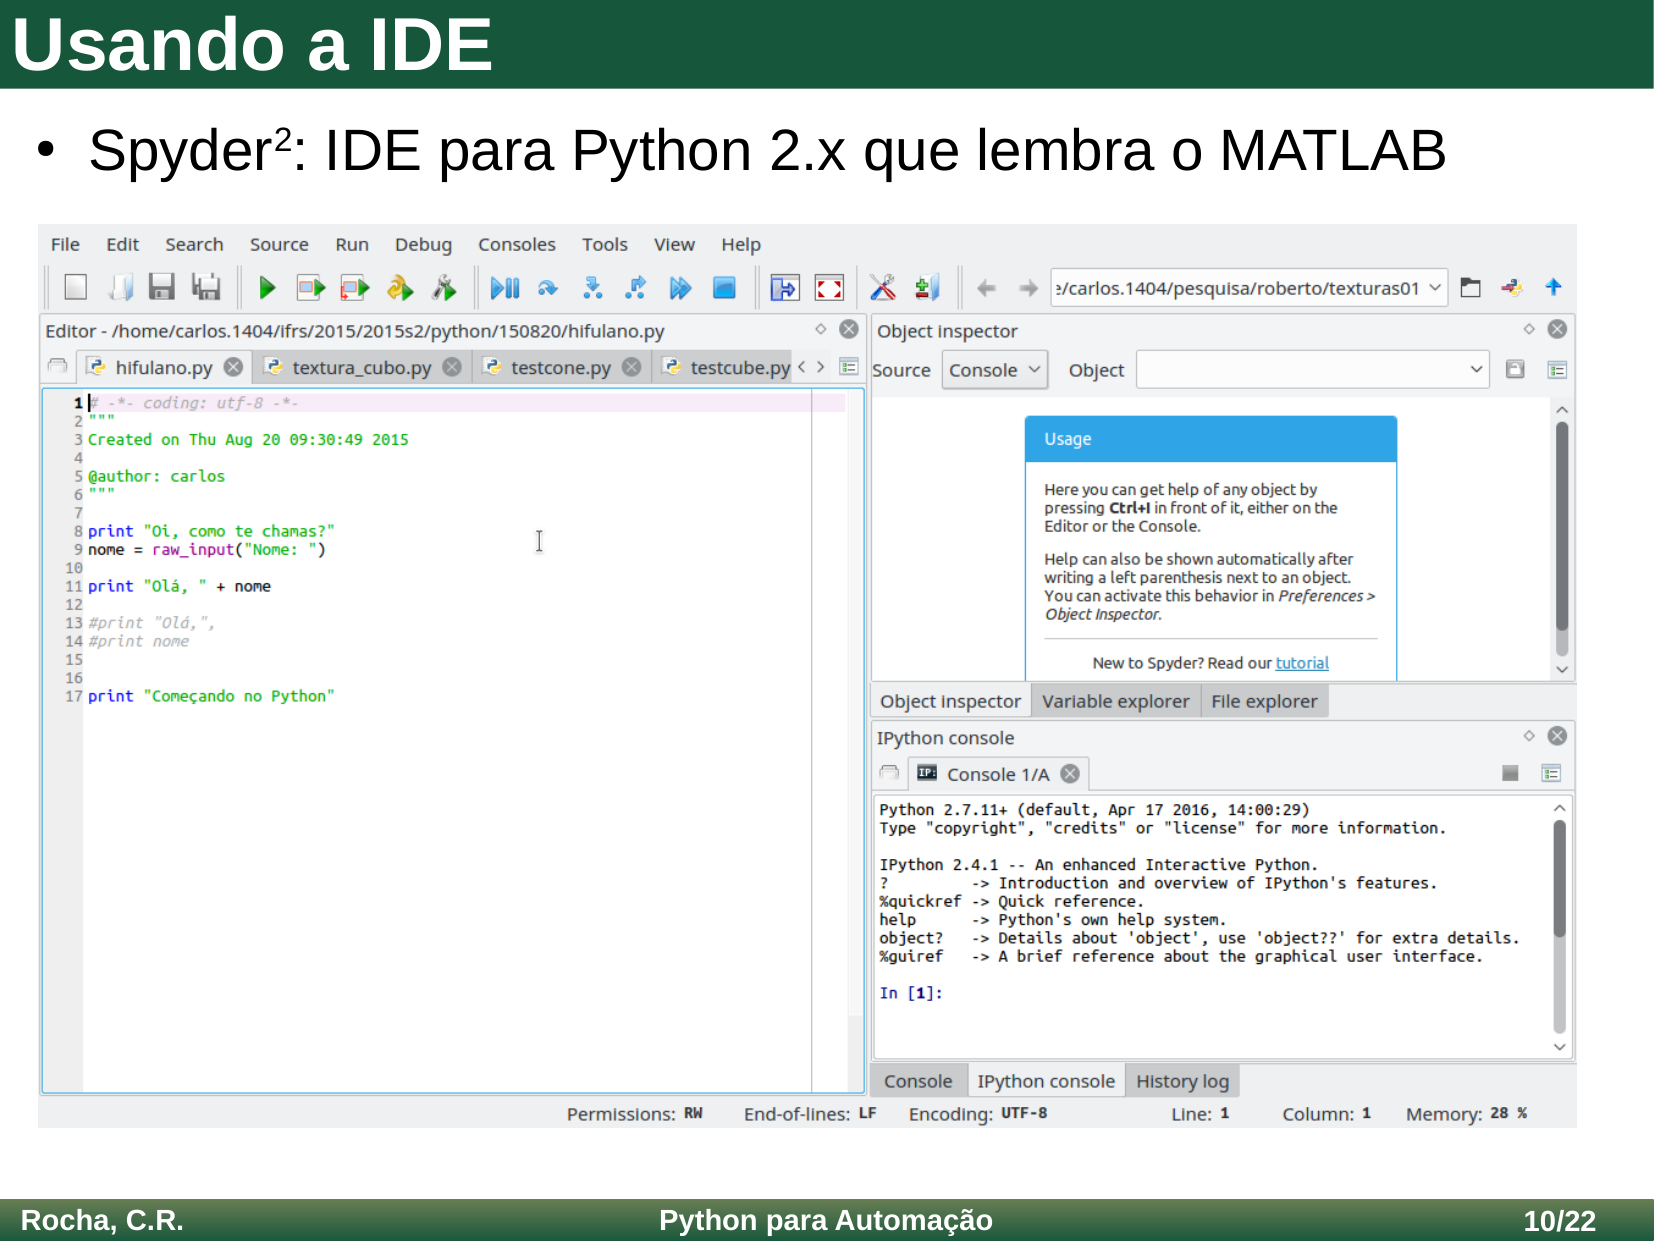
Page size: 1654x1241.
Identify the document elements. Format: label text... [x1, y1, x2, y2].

title Usando a IDE [11, 0, 1625, 89]
list Spyder2: IDE para Python 2.x que lembra o MATLAB [17, 118, 1625, 1152]
picture [38, 224, 1577, 1128]
